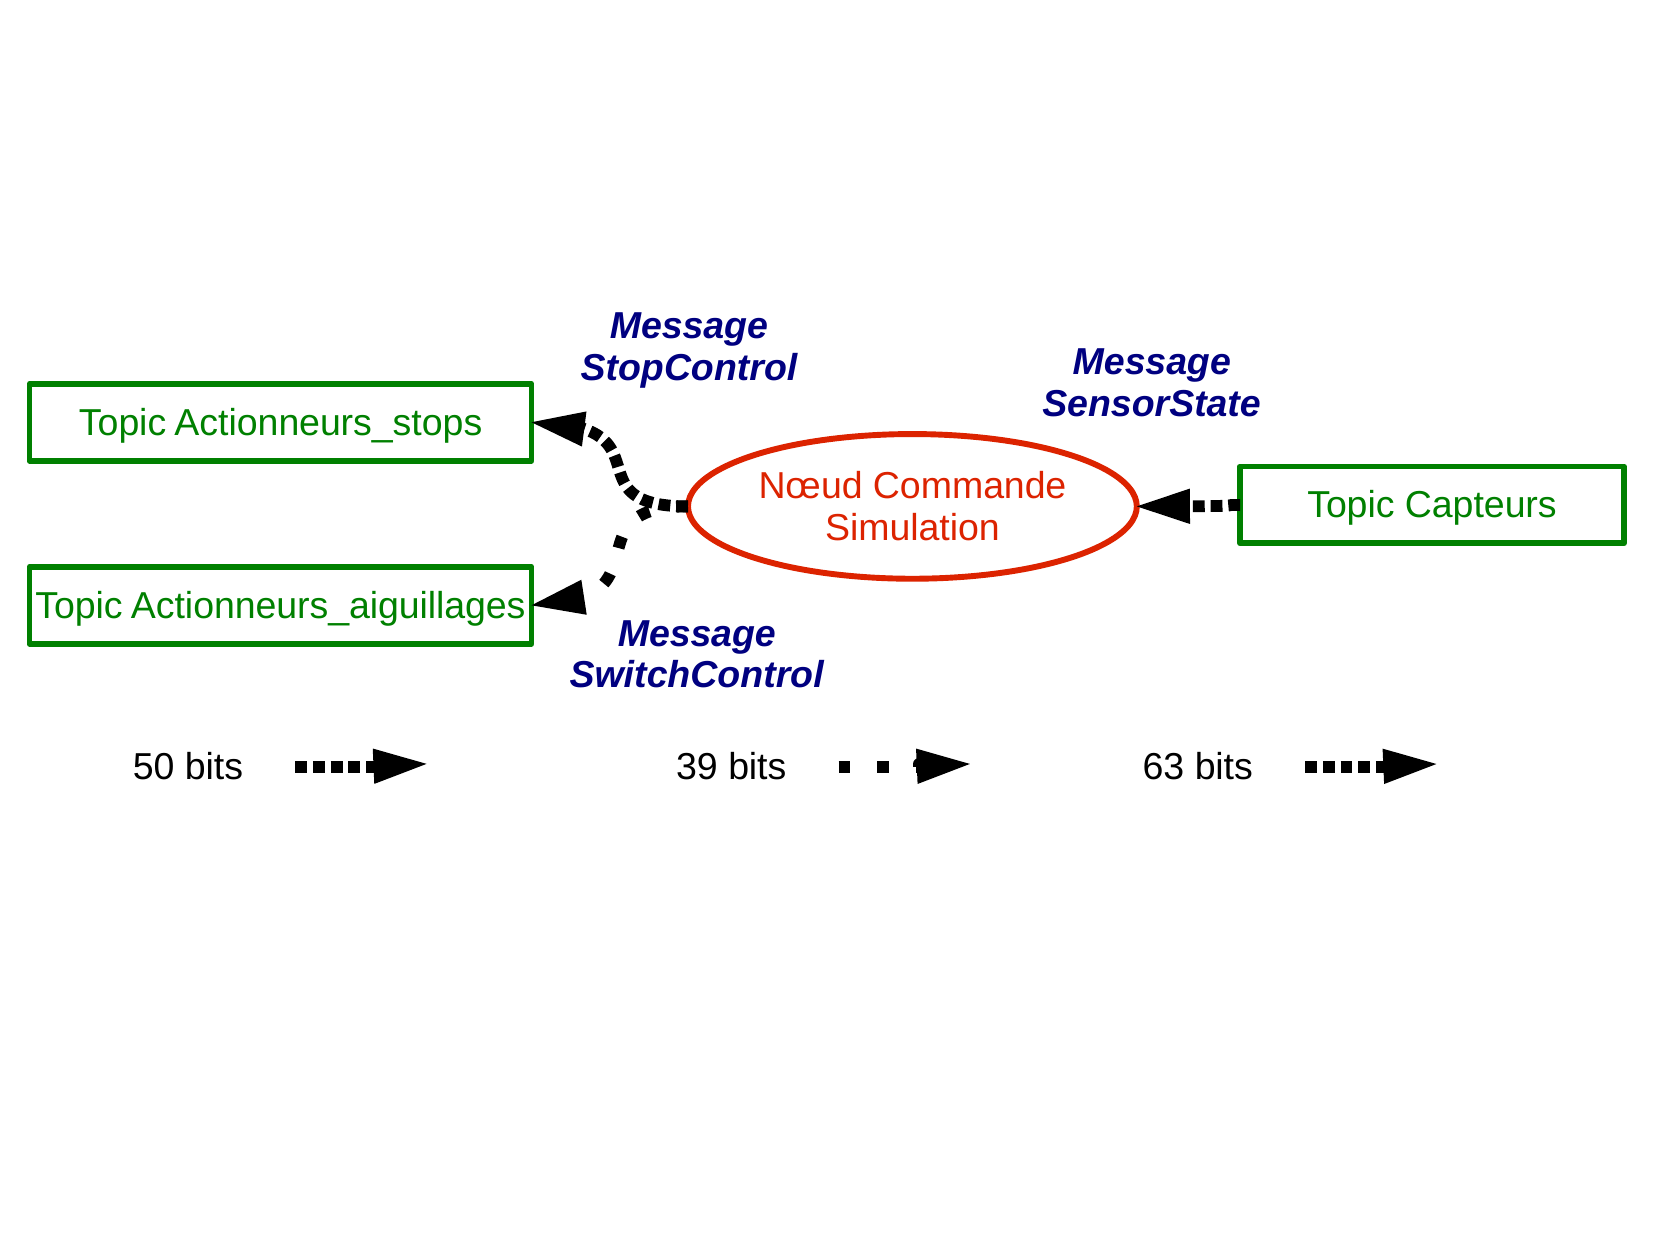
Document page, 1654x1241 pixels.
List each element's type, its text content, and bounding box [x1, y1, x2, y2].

text_box Topic Actionneurs_aiguillages [29, 566, 532, 644]
text_box Message SensorState [944, 332, 1359, 467]
text_box Topic Actionneurs_stops [29, 383, 532, 461]
text_box 50 bits [118, 738, 296, 796]
text_box Message SwitchControl [472, 604, 922, 739]
text_box Message StopControl [482, 296, 896, 431]
text_box Nœud Commande Simulation [688, 434, 1137, 579]
text_box Topic Capteurs [1240, 466, 1624, 544]
text_box 63 bits [1127, 738, 1306, 796]
text_box 39 bits [661, 738, 839, 796]
